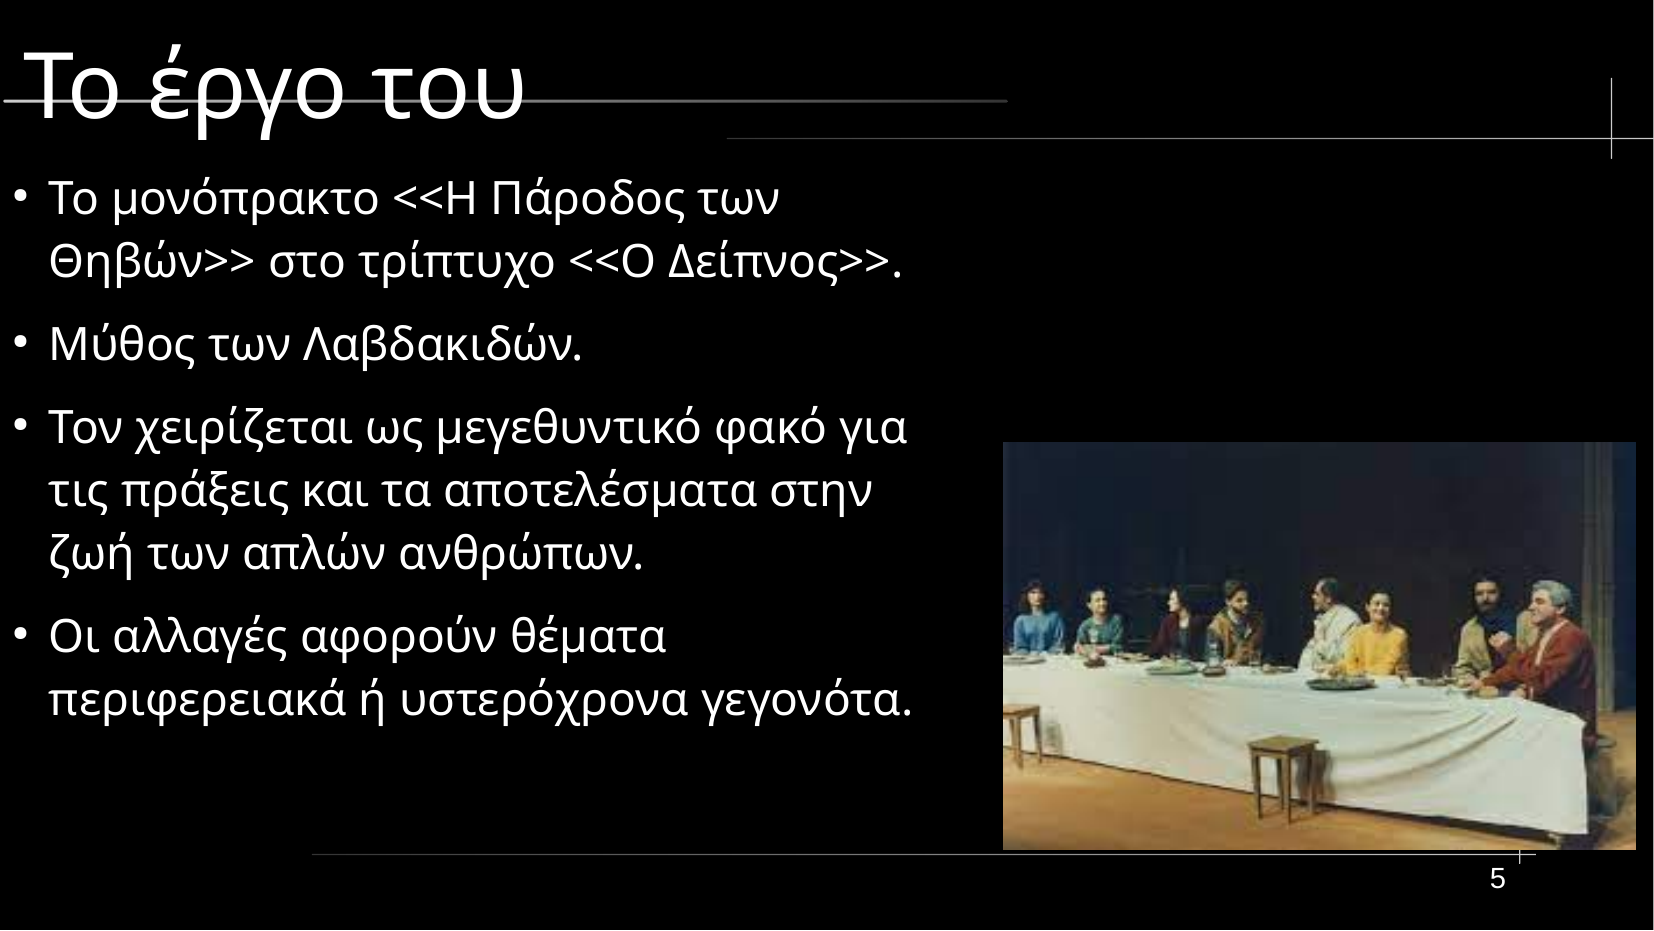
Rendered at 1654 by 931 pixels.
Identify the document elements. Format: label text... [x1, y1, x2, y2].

title Το έργο του [23, 29, 1589, 136]
picture [1003, 442, 1636, 851]
list Το μονόπρακτο <<Η Πάροδος των Θηβών>> στο τρίπτυχο <<Ο Δείπνος>>. Μύθος των Λαβδακιδών. Τον χειρίζεται ως μεγεθυντικό φακό για τις πράξεις και τα αποτελέσματα στην ζωή των απλών ανθρώπων. Οι αλλαγές αφορούν θέματα περιφερειακά ή υστερόχρονα γεγονότα. [0, 165, 916, 857]
